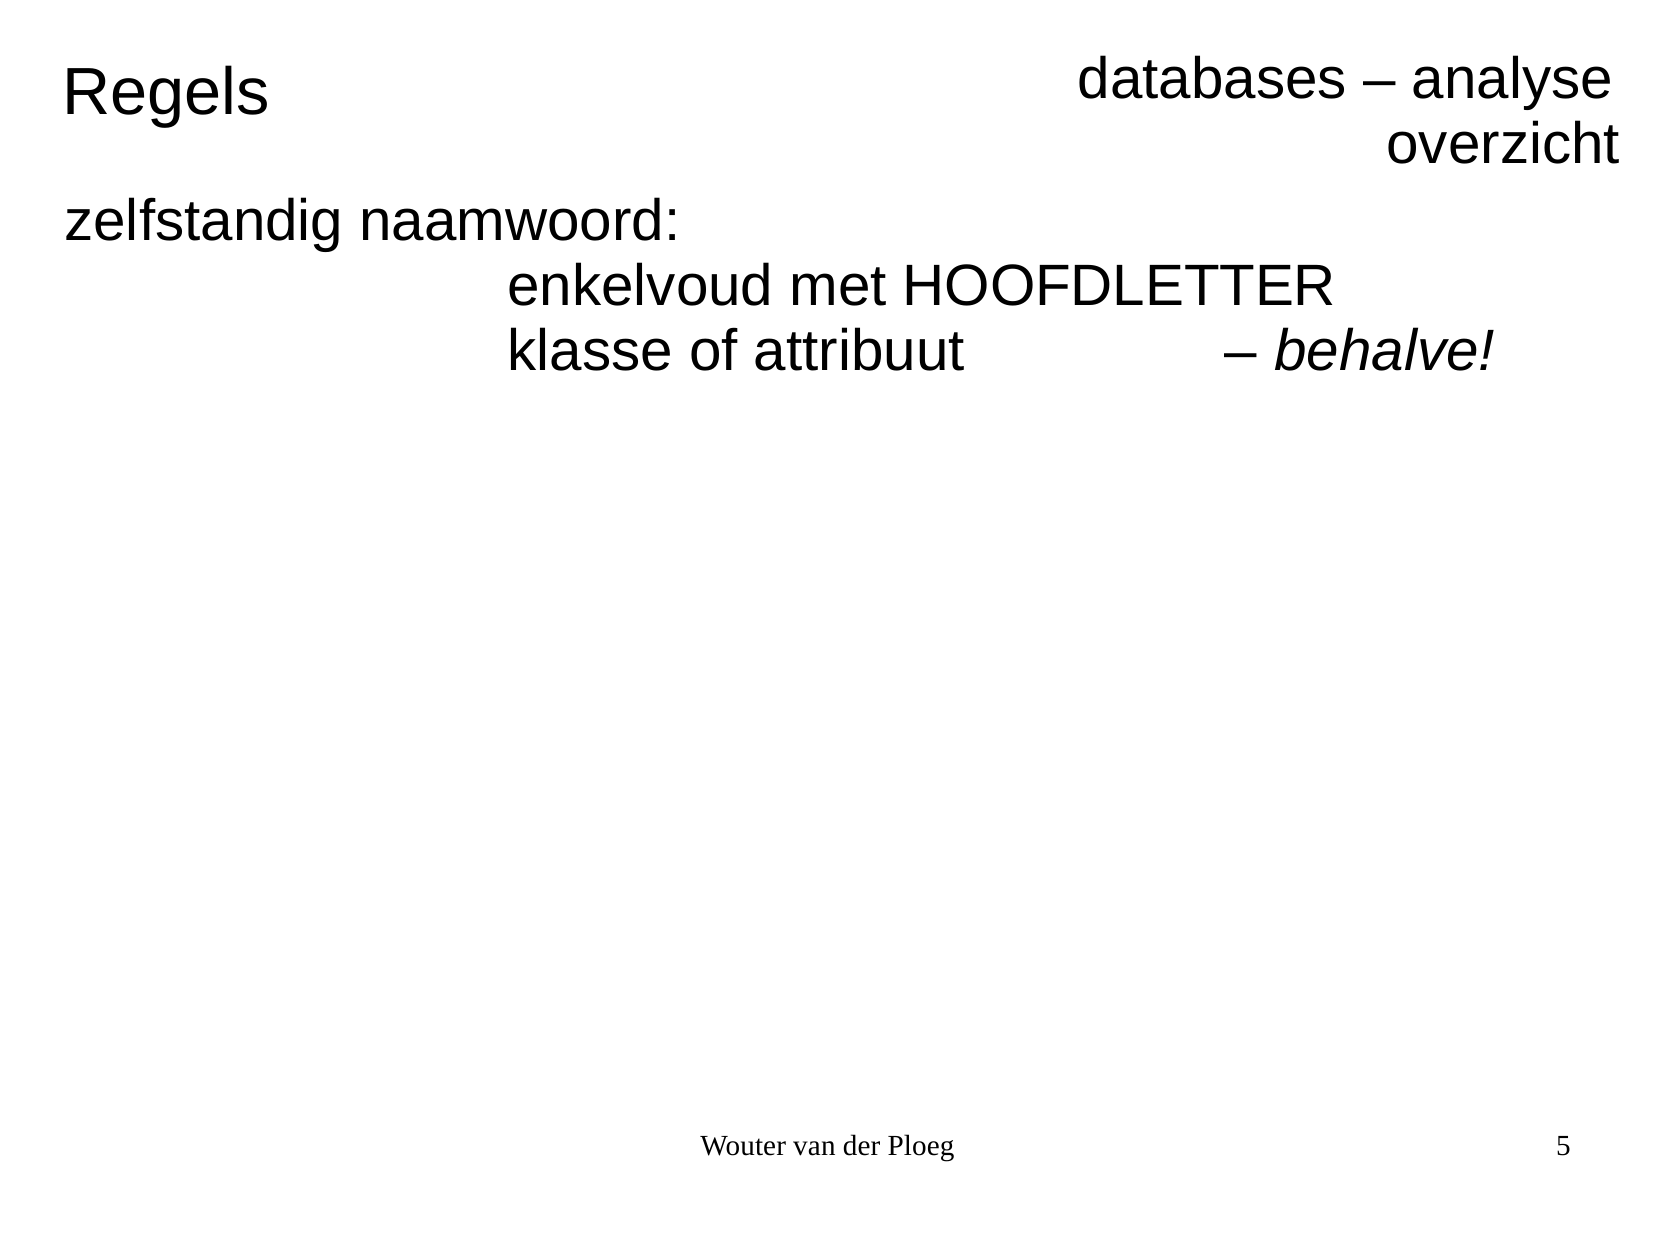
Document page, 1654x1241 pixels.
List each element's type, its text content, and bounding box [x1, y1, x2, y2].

text_box databases – analyse overzicht [1062, 38, 1636, 184]
text_box zelfstandig naamwoord: enkelvoud met HOOFDLETTER klasse of attribuut – behalve! [49, 180, 1511, 457]
text_box Regels [47, 47, 286, 137]
